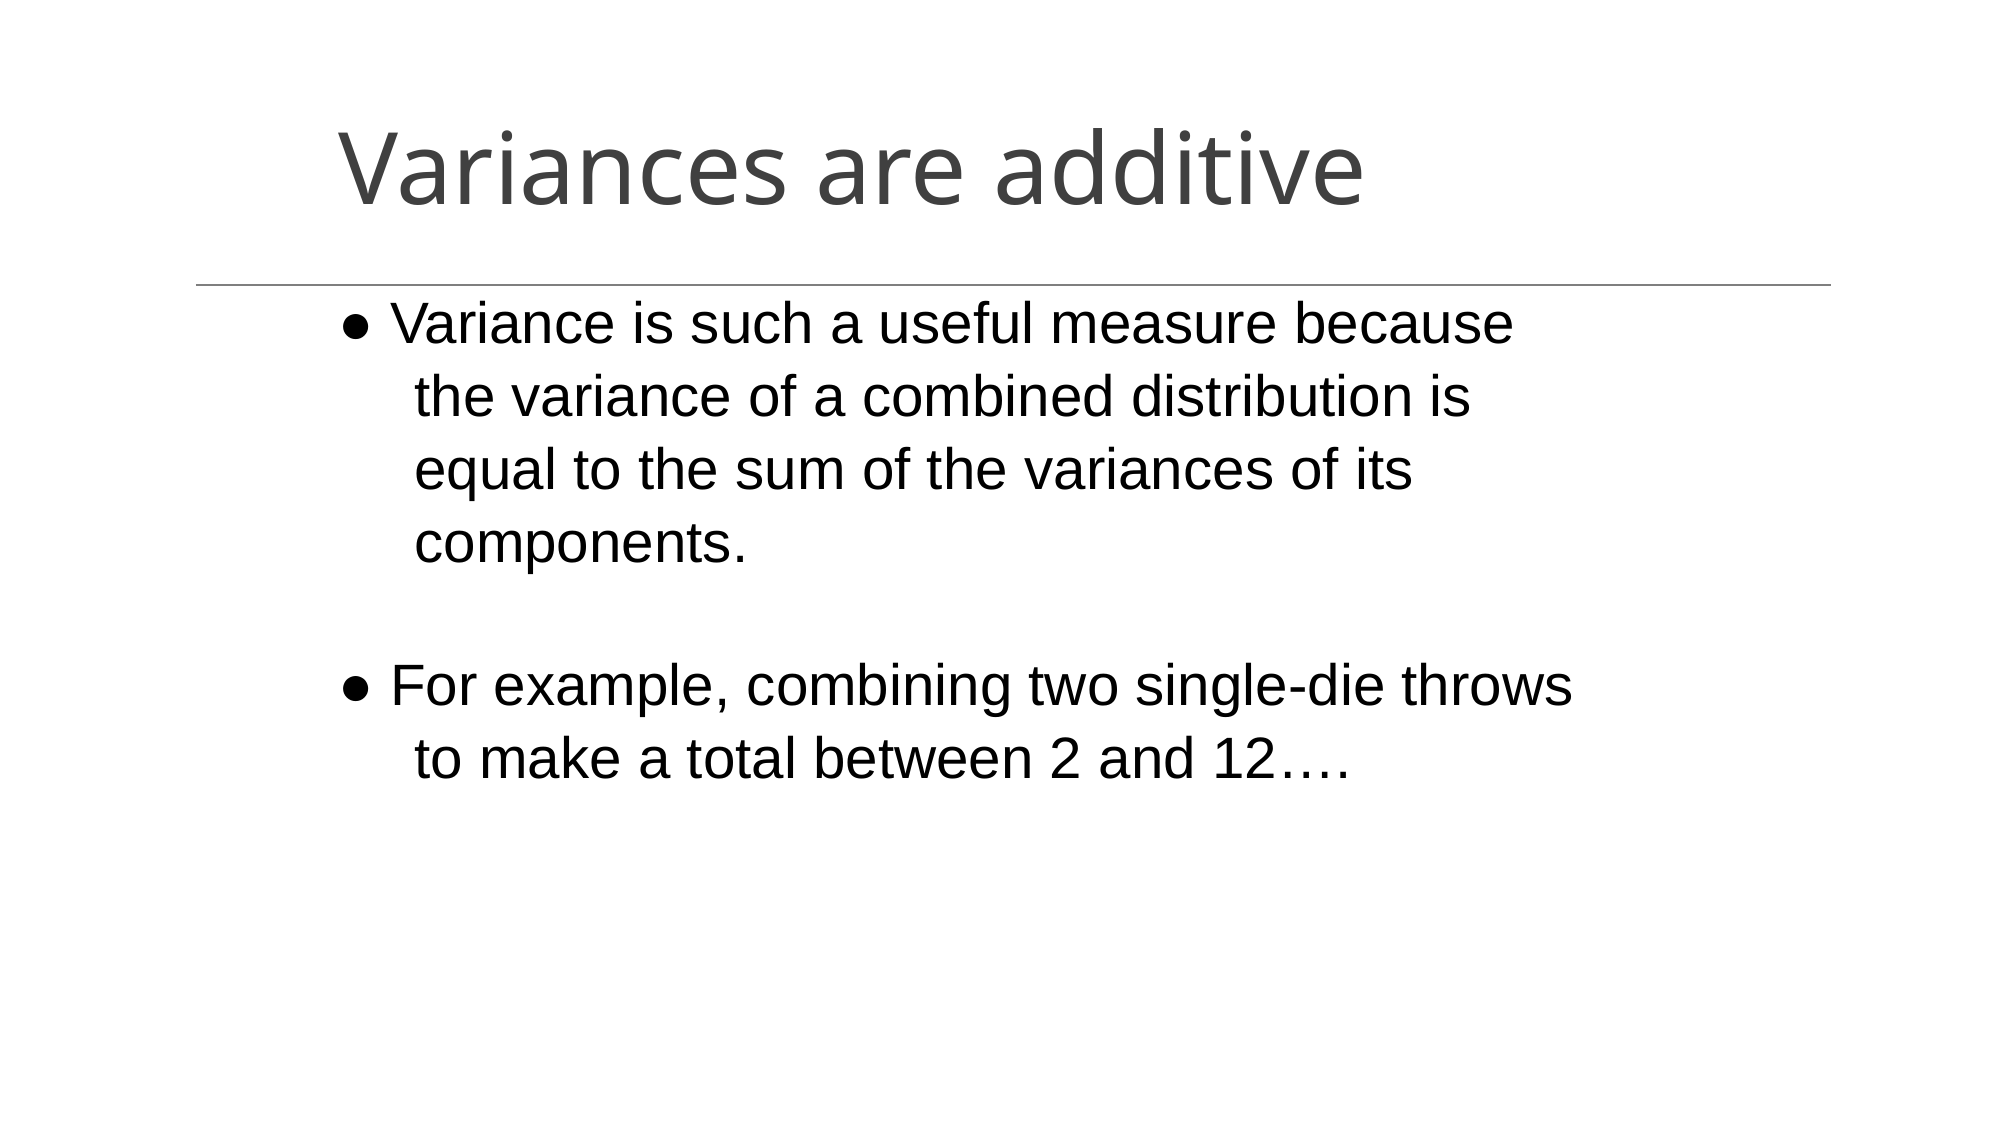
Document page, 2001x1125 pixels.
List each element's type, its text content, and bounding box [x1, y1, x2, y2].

text_box equal to the sum of the variances of its [414, 436, 1448, 503]
text_box Variances are additive [339, 97, 1462, 215]
text_box the variance of a combined distribution is [414, 363, 1507, 430]
text_box ● Variance is such a useful measure because [338, 290, 1555, 357]
text_box [0, 0, 1126, 1125]
text_box ● For example, combining two single-die throws [338, 653, 1594, 719]
text_box components. [414, 510, 750, 576]
text_box to make a total between 2 and 12…. [414, 725, 1354, 792]
